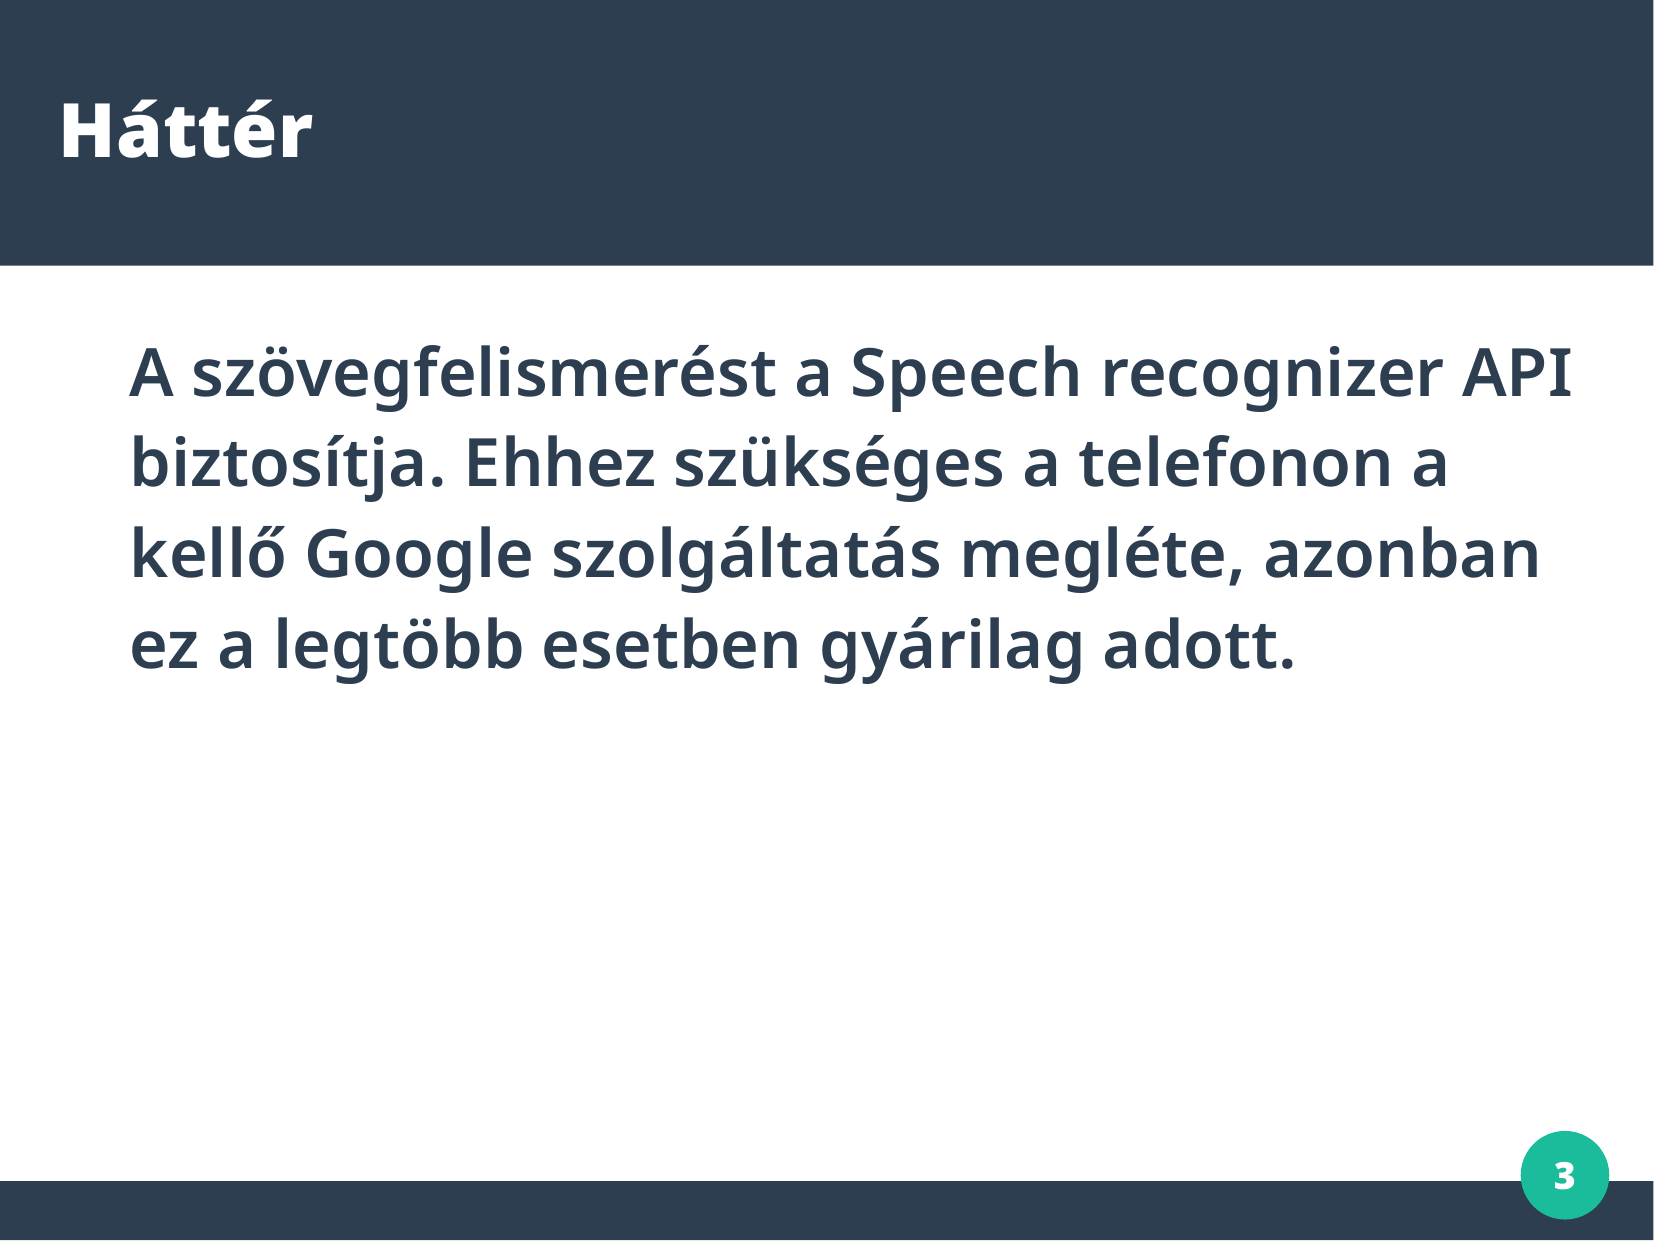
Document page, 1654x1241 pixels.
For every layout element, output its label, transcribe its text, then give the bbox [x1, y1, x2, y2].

title Háttér [59, 49, 1595, 207]
list A szövegfelismerést a Speech recognizer API biztosítja. Ehhez szükséges a telefonon a kellő Google szolgáltatás megléte, azonban ez a legtöbb esetben gyárilag adott. [59, 324, 1595, 1152]
